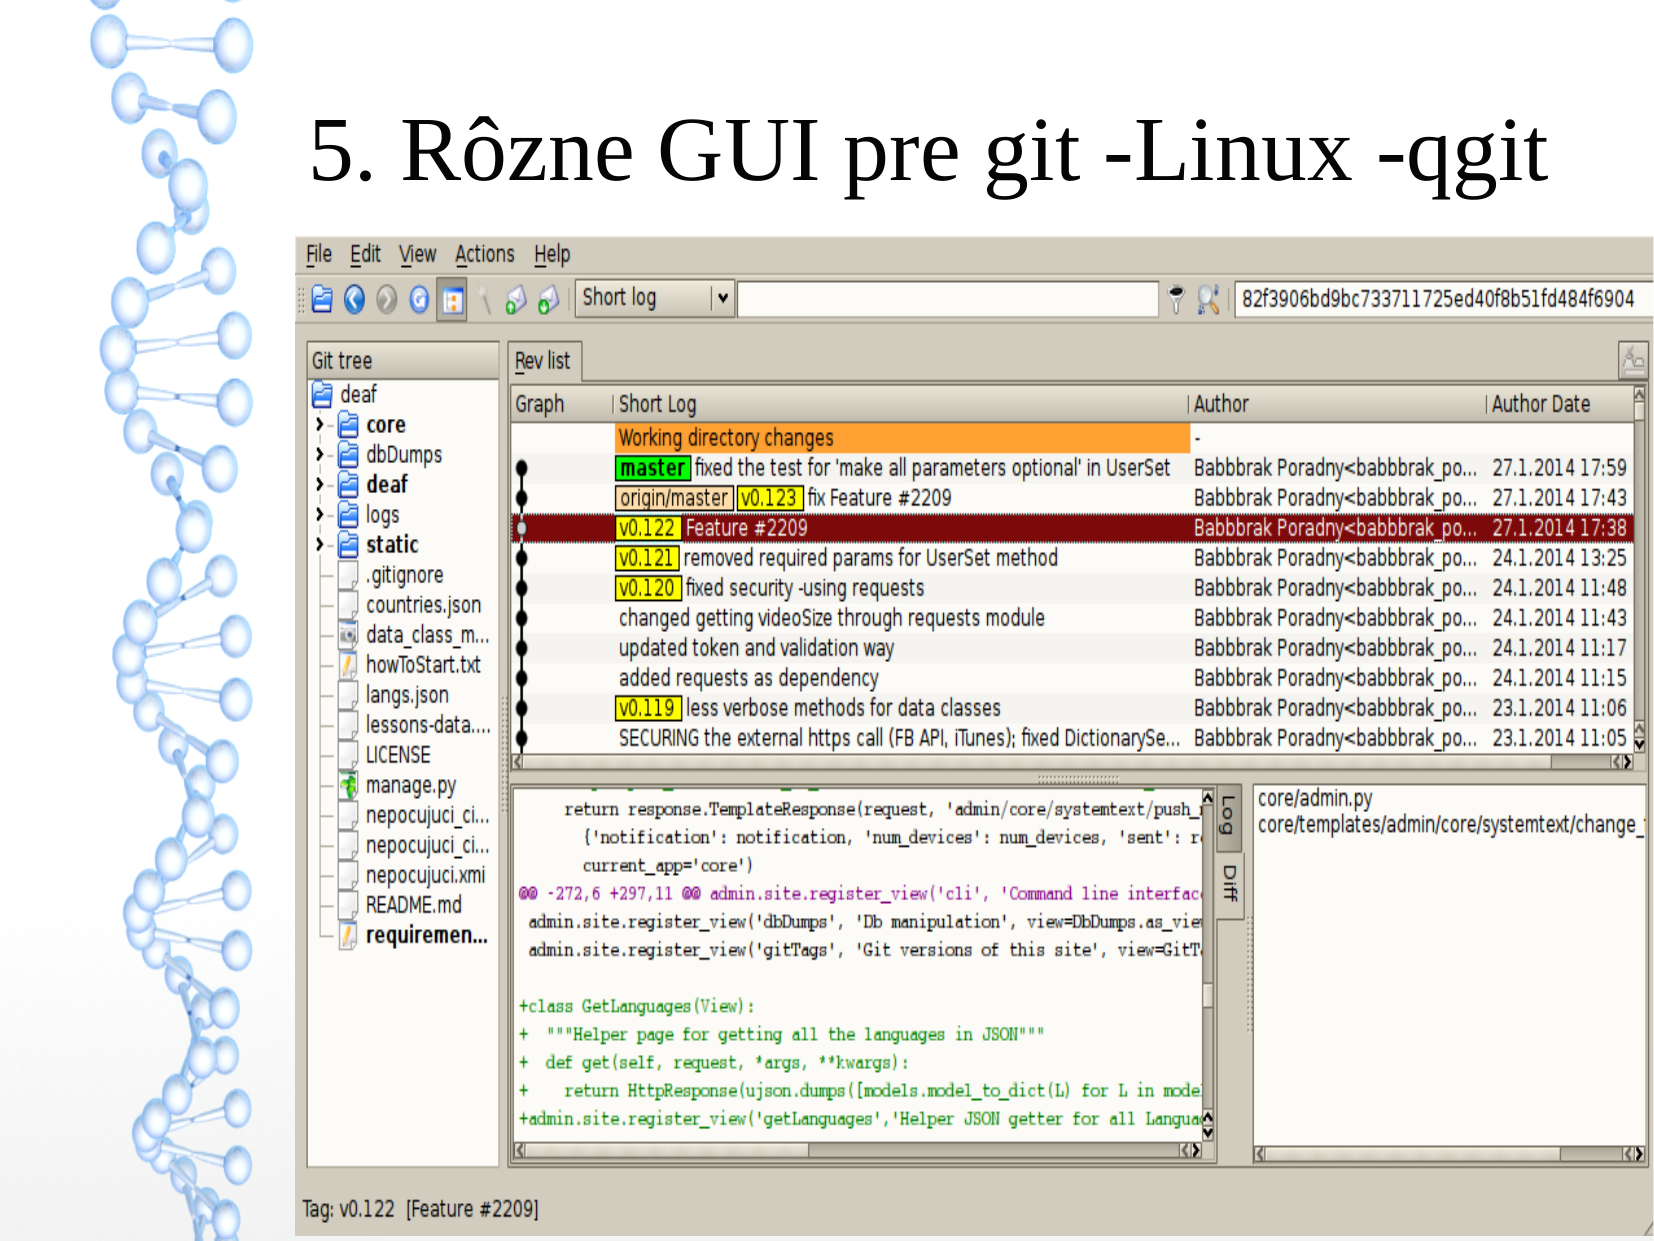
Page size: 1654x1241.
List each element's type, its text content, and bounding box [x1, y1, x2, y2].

picture [0, 0, 1654, 1241]
title 5. Rôzne GUI pre git -Linux -qgit [265, 47, 1595, 252]
